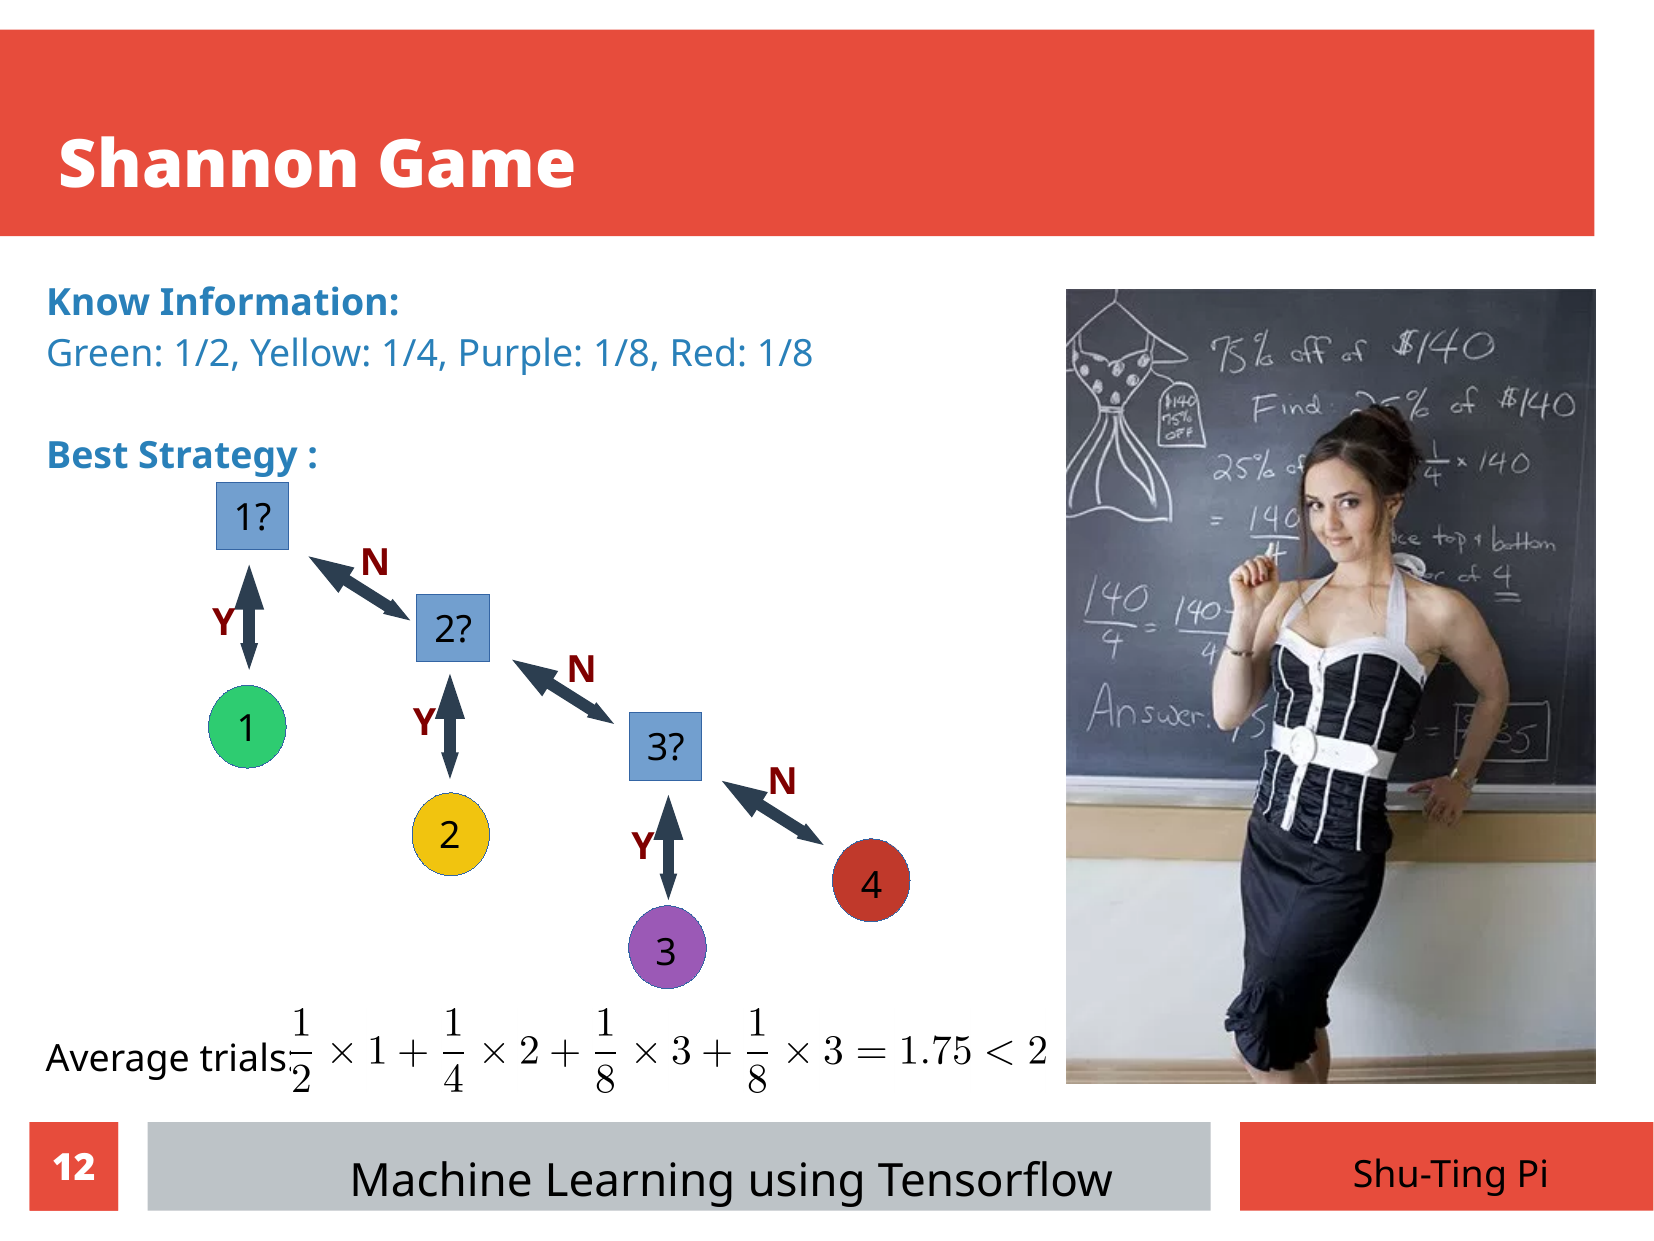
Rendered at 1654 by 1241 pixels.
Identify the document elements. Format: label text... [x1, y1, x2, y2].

text_box Average trials: [30, 1023, 291, 1086]
text_box Shu-Ting Pi [1338, 1140, 1573, 1203]
text_box 1 [208, 685, 287, 769]
text_box [412, 792, 490, 876]
text_box N [551, 634, 607, 697]
title Shannon Game [59, 59, 1595, 207]
text_box Y [197, 587, 247, 650]
text_box 3 [640, 918, 690, 981]
text_box 3? [629, 712, 702, 781]
text_box [628, 905, 707, 989]
picture [1066, 289, 1596, 1084]
text_box 1? [216, 482, 289, 550]
picture [291, 1008, 1046, 1093]
text_box 4 [846, 851, 895, 914]
text_box [848, 914, 894, 922]
text_box Know Information: Green: 1/2, Yellow: 1/4, Purple: 1/8, Red: 1/8 Best Strategy : [31, 267, 748, 472]
text_box 2 [424, 801, 473, 864]
text_box [832, 838, 911, 913]
text_box N [345, 528, 400, 591]
text_box Machine Learning using Tensorflow [334, 1139, 1220, 1241]
text_box Y [398, 687, 448, 751]
text_box N [752, 746, 808, 810]
text_box Y [616, 811, 667, 875]
text_box 2? [416, 594, 490, 662]
